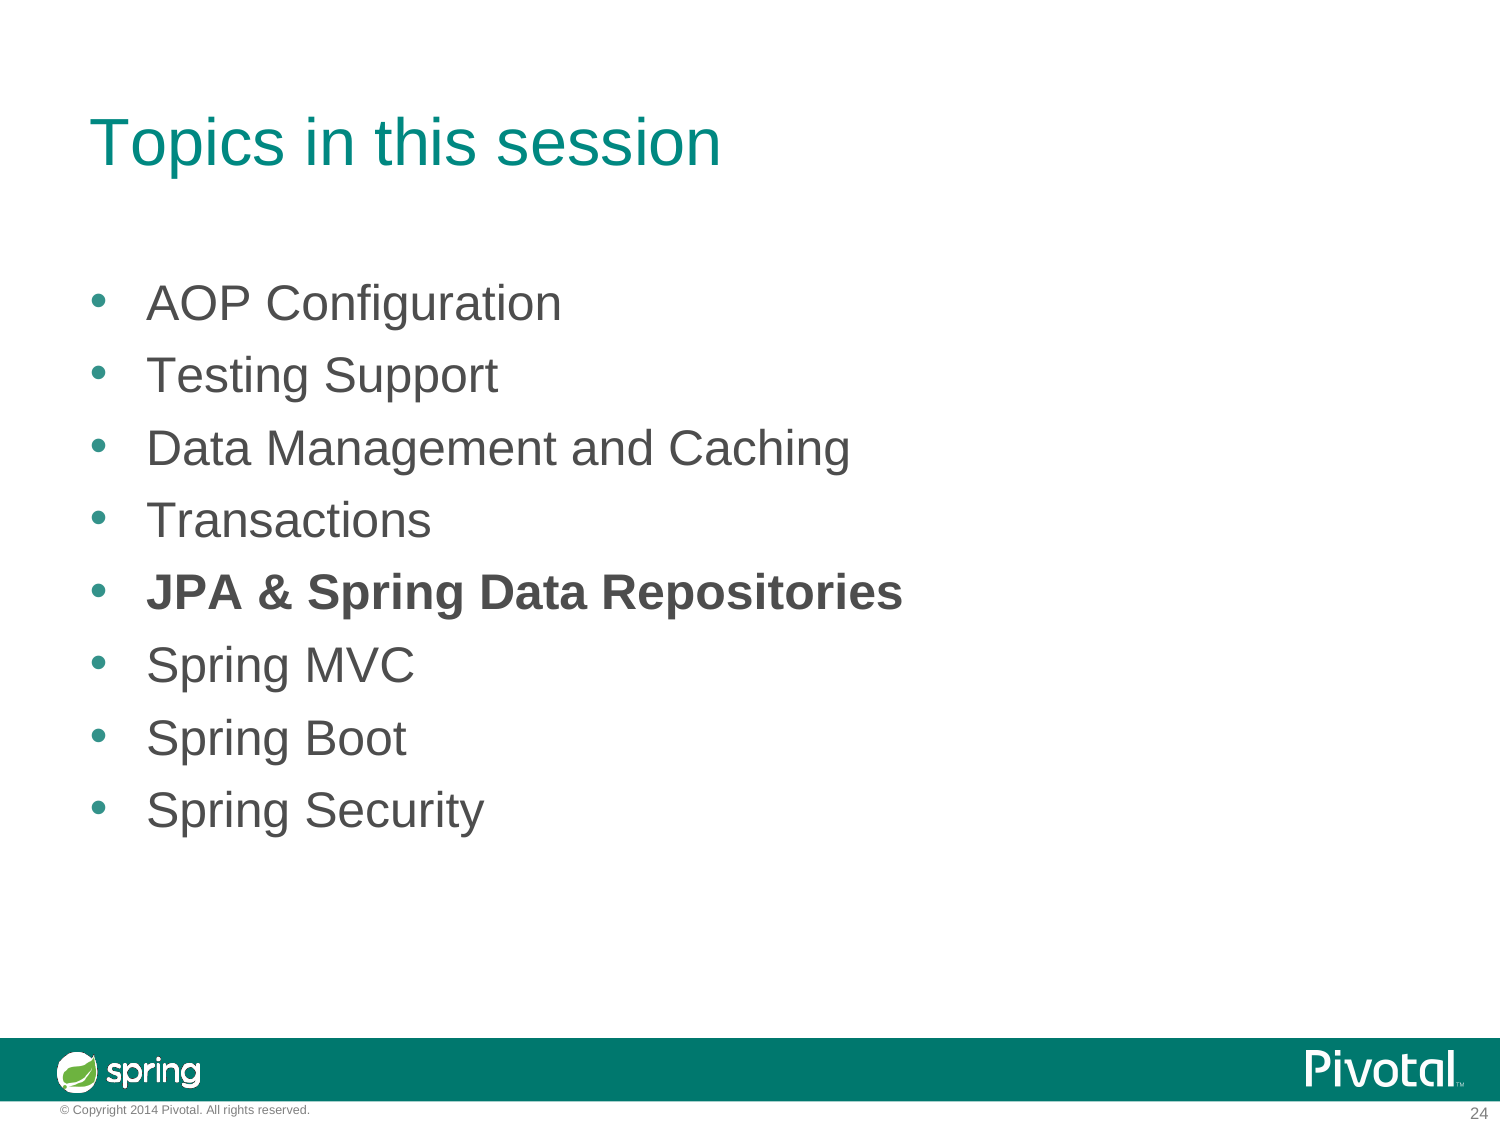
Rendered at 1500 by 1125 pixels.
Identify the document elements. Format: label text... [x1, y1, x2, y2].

list AOP Configuration Testing Support Data Management and Caching Transactions JPA & Spring Data Repositories Spring MVC Spring Boot Spring Security [75, 262, 1426, 970]
title Topics in this session [75, 45, 1426, 233]
picture [1306, 1050, 1464, 1087]
picture [32, 1041, 210, 1103]
